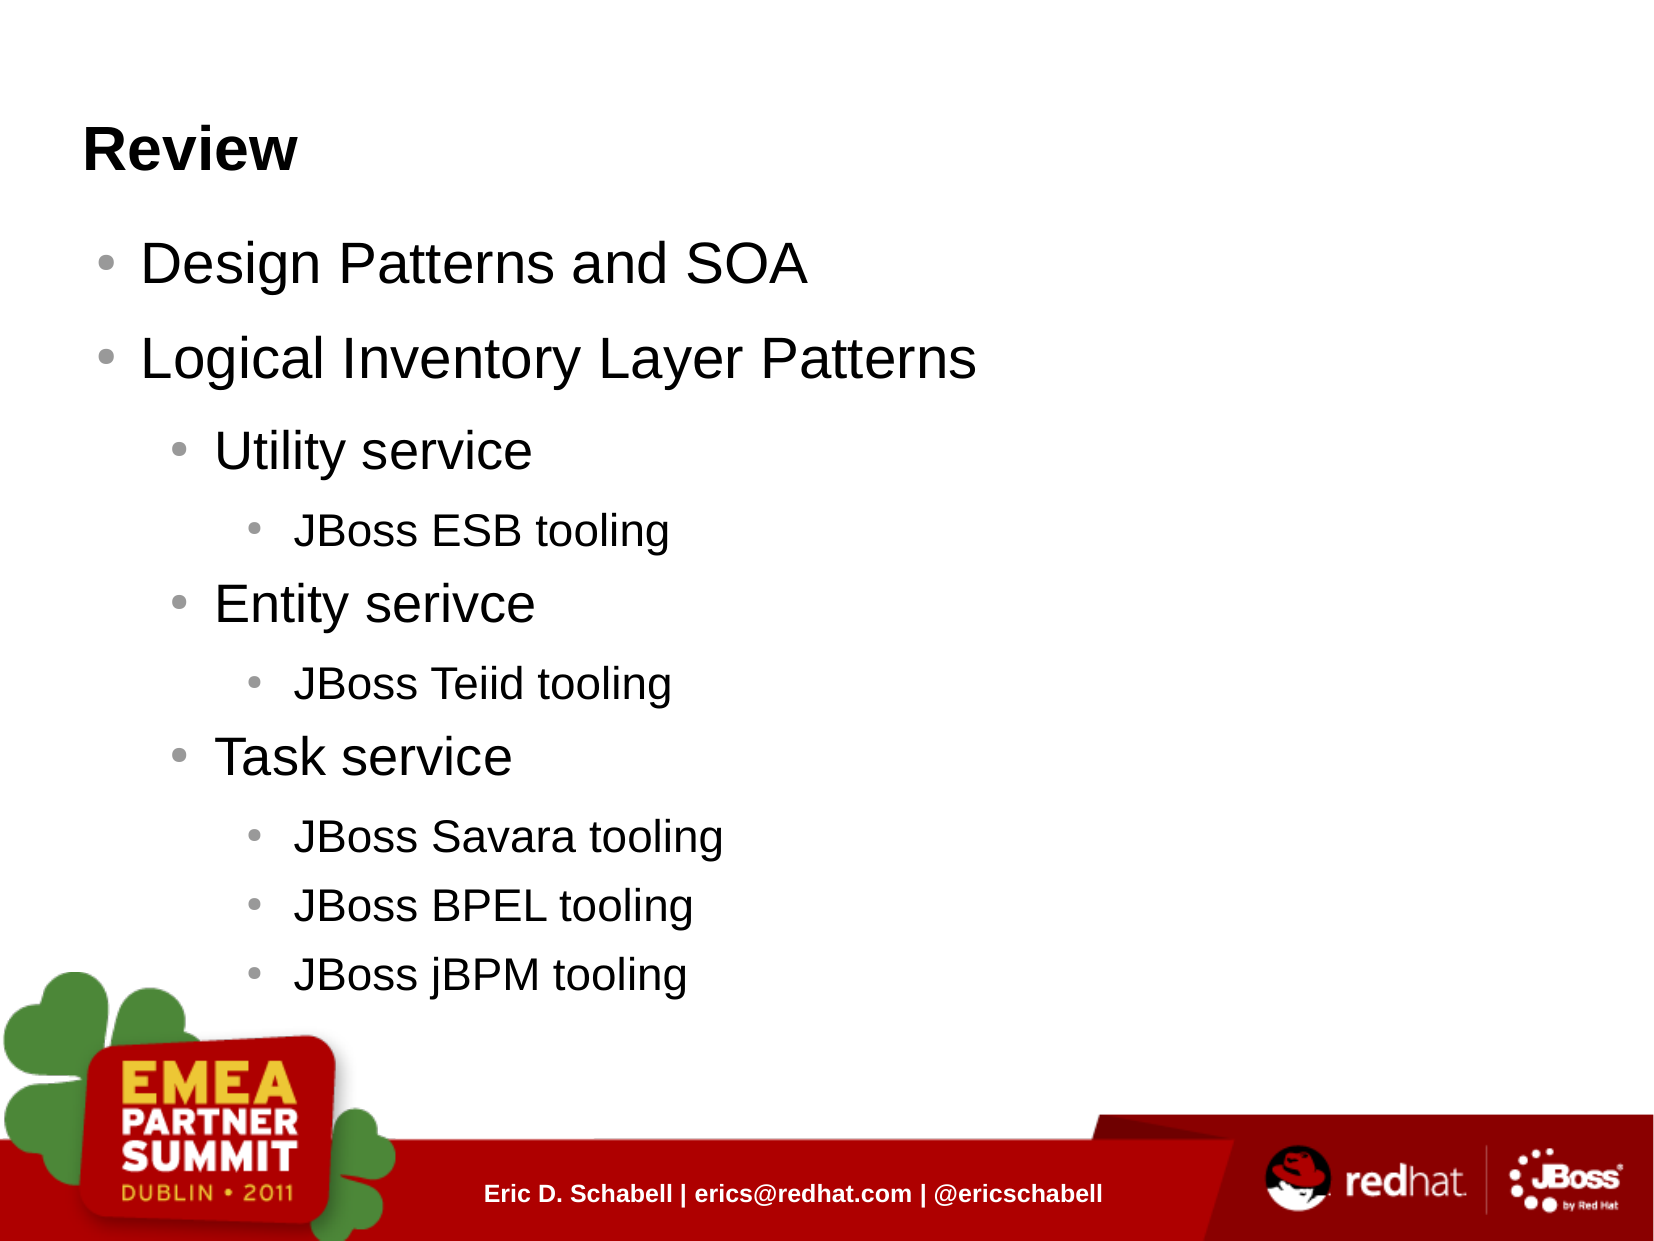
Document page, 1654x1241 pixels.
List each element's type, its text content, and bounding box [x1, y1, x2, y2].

title Review [82, 55, 1571, 243]
list Design Patterns and SOA Logical Inventory Layer Patterns Utility service JBoss ESB tooling Entity serivce JBoss Teiid tooling Task service JBoss Savara tooling JBoss BPEL tooling JBoss jBPM tooling [80, 231, 1570, 1008]
picture [0, 972, 1654, 1241]
